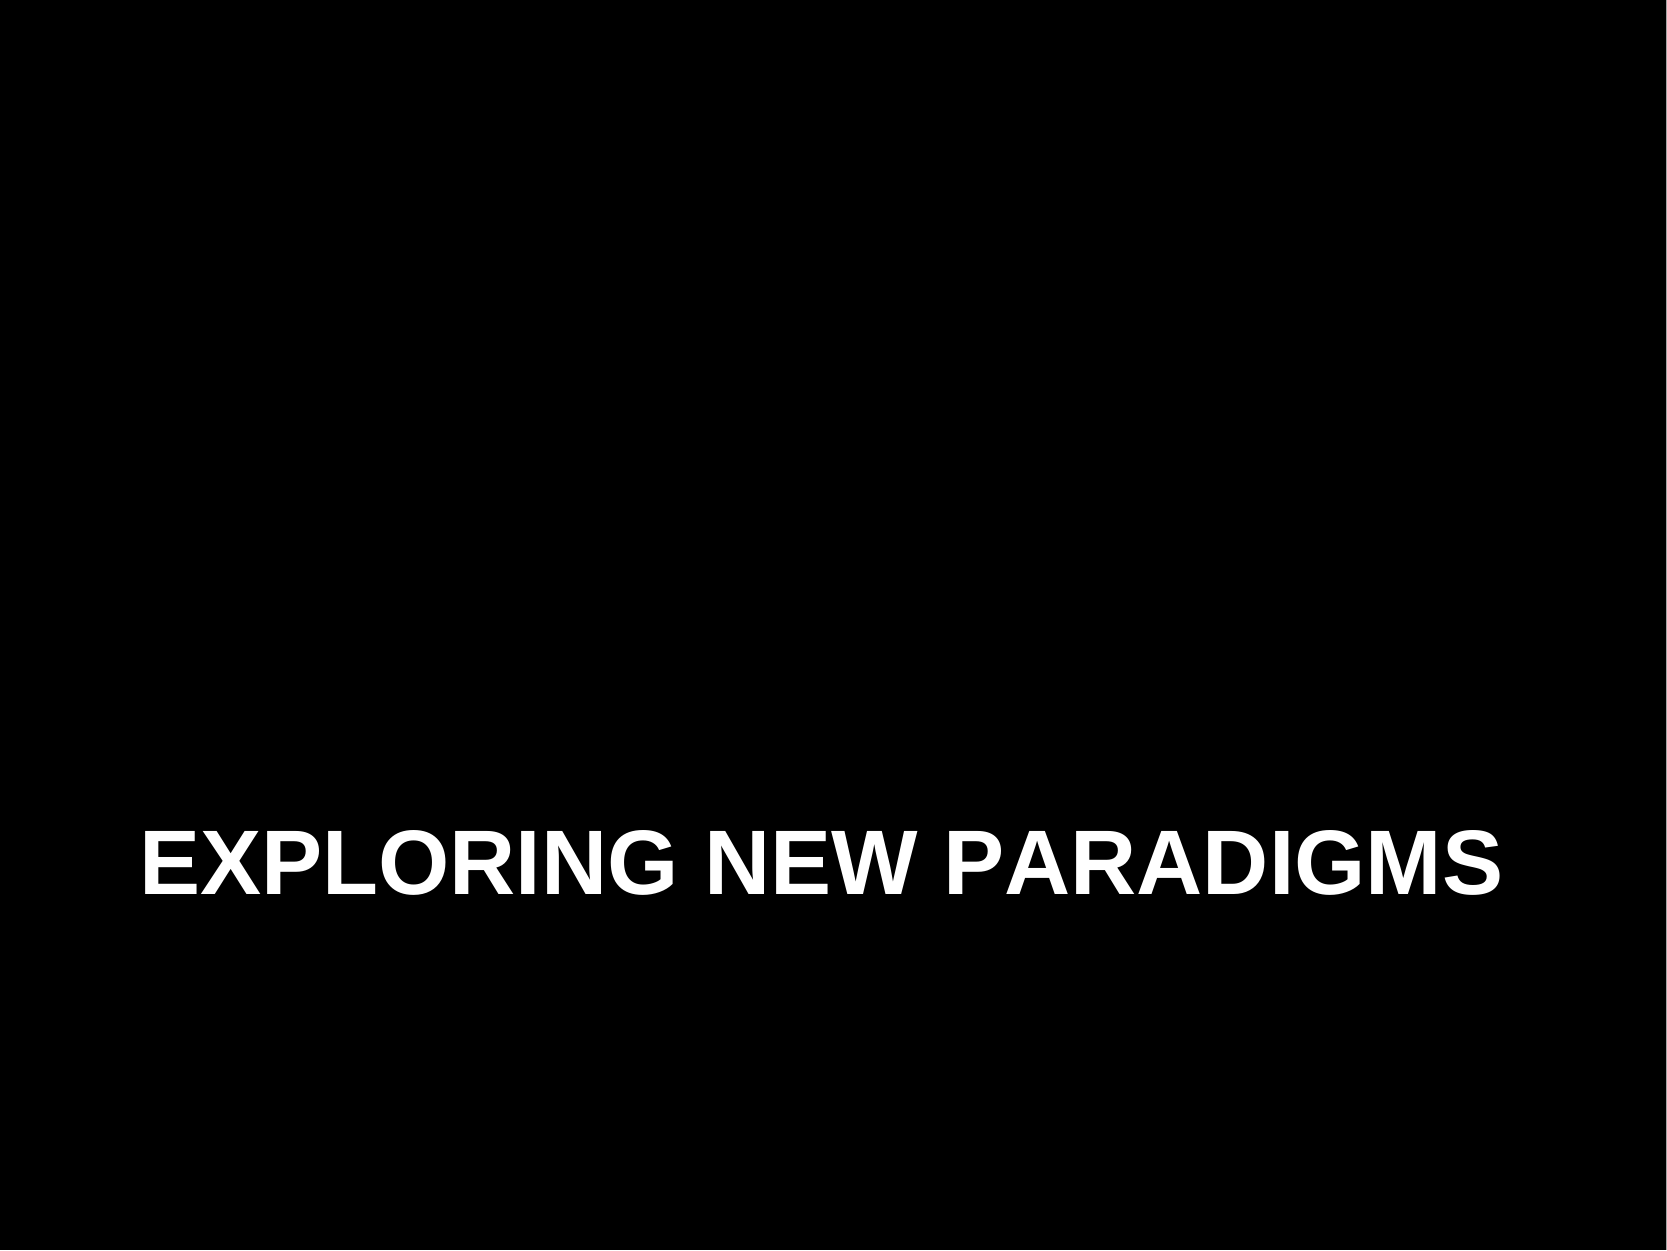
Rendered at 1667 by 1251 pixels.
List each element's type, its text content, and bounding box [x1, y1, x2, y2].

text_box EXPLORING NEW PARADIGMS [139, 811, 1542, 916]
